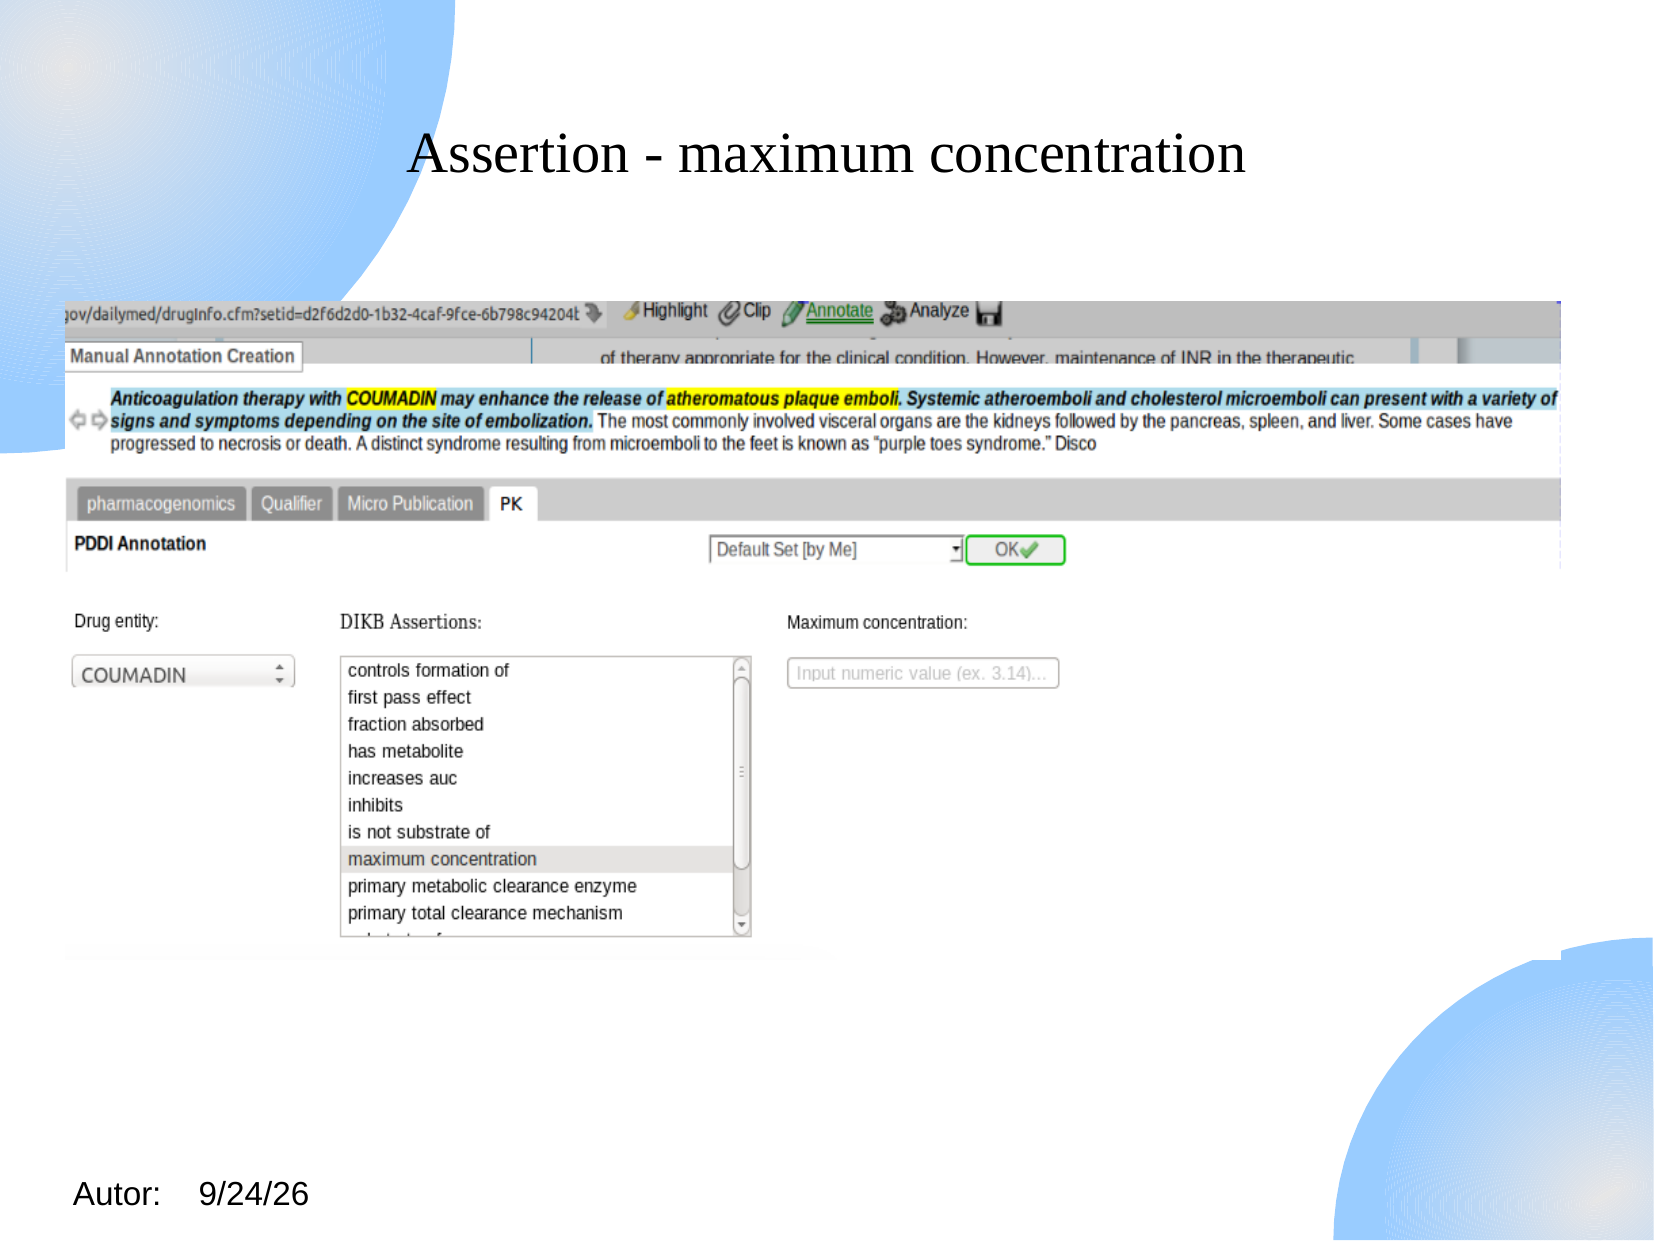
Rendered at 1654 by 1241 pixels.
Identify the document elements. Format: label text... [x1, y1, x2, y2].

title Assertion - maximum concentration [82, 49, 1571, 257]
picture [65, 301, 1561, 961]
